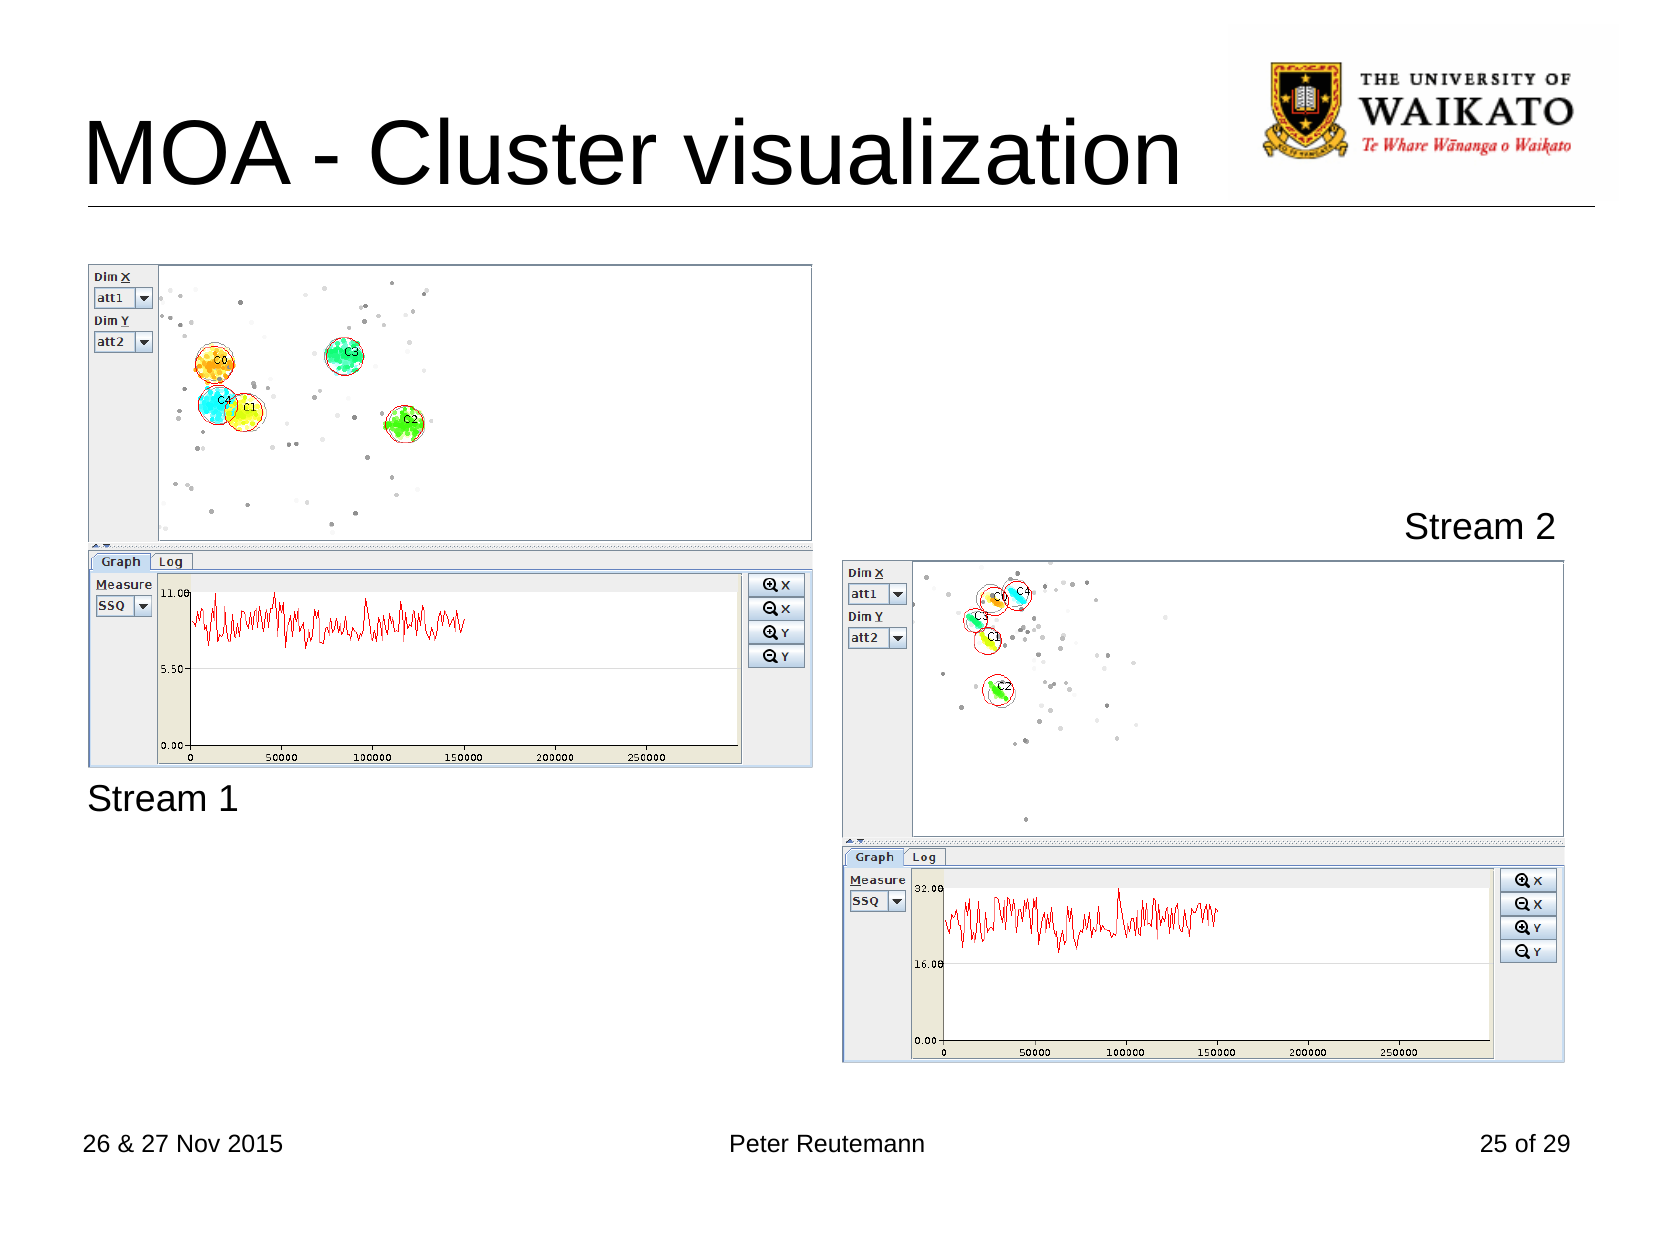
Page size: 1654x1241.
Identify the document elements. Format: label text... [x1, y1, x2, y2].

title MOA - Cluster visualization [82, 49, 1571, 257]
picture [1228, 24, 1619, 201]
picture [88, 264, 813, 768]
text_box Stream 2 [1305, 498, 1571, 556]
text_box Stream 1 [72, 769, 254, 827]
picture [842, 560, 1565, 1063]
